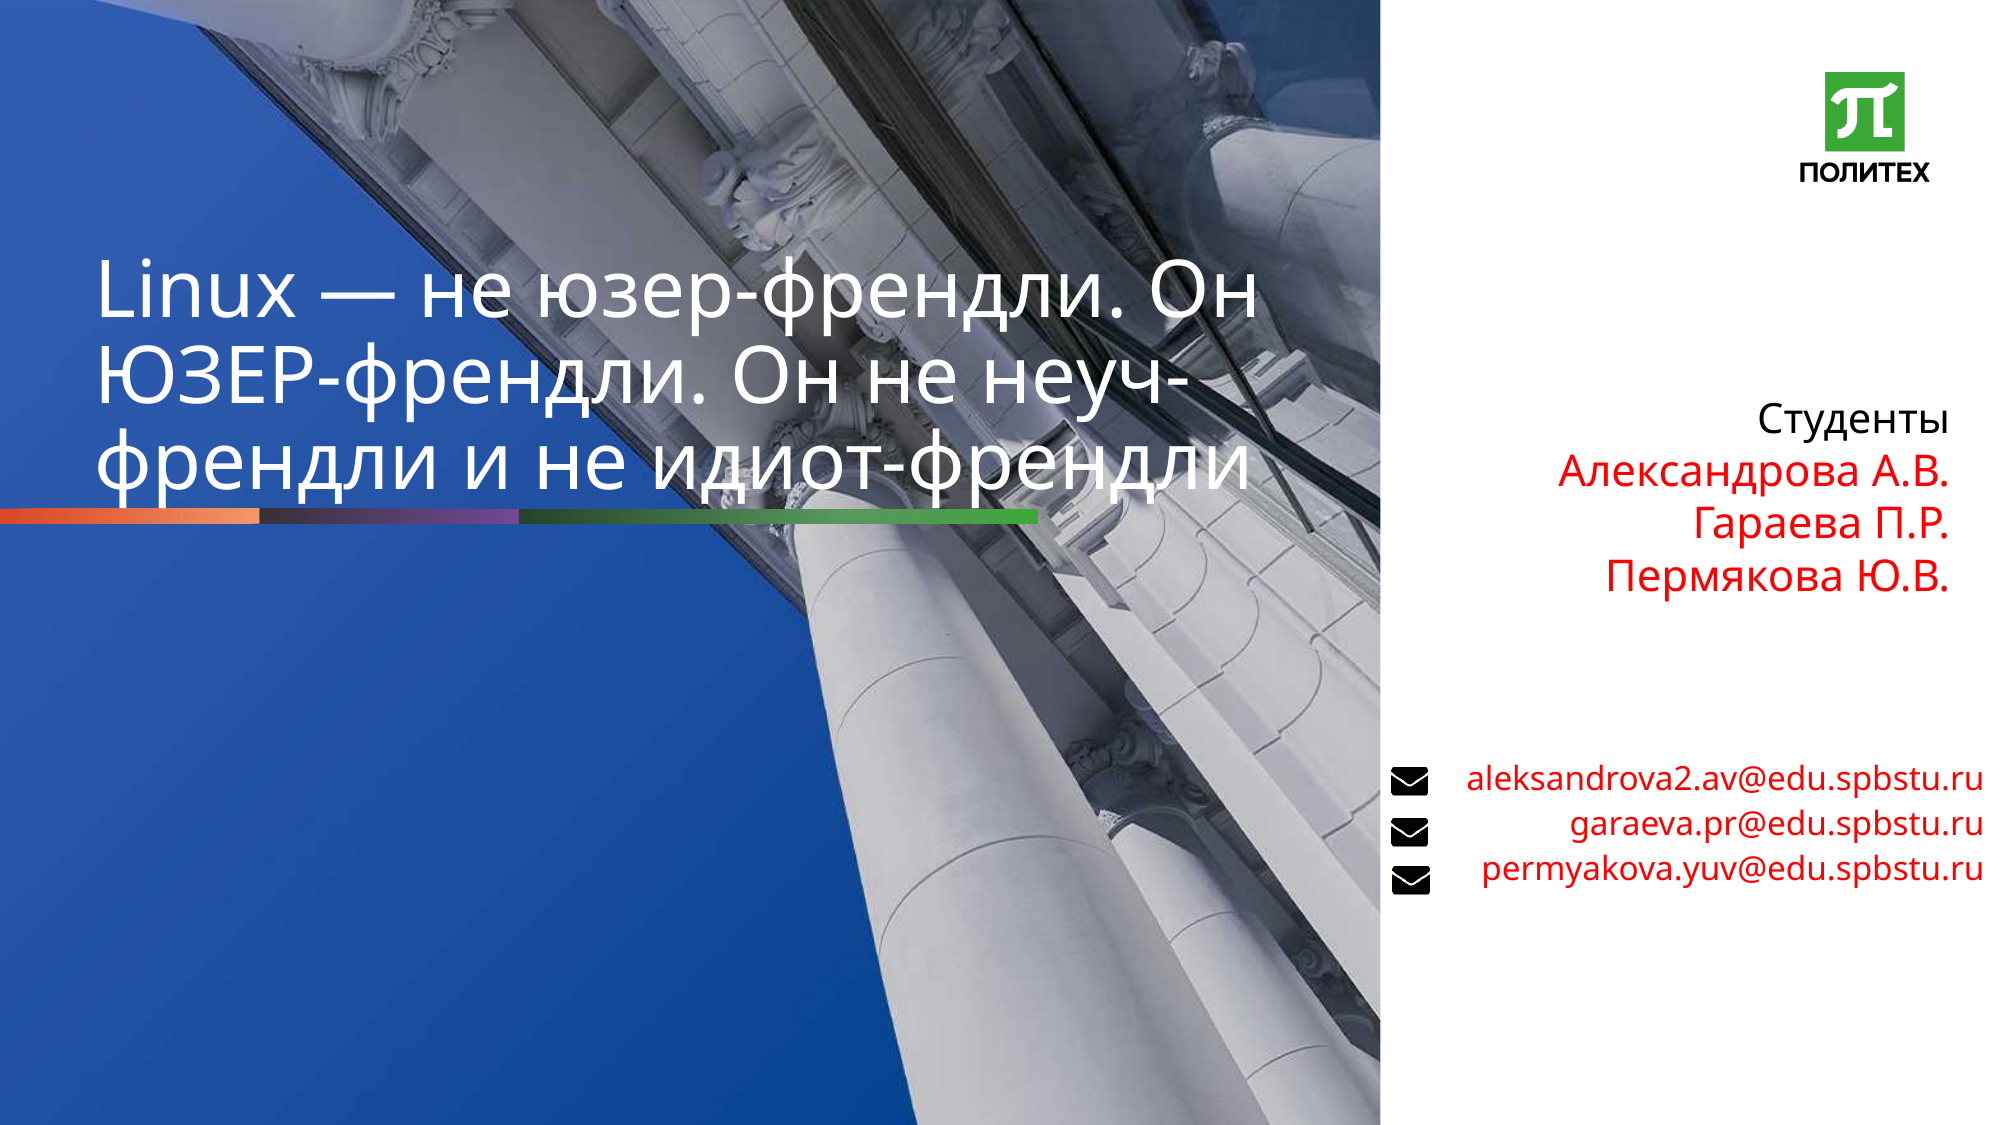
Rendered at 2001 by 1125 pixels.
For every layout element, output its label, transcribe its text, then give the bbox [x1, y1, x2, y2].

picture [0, 0, 1381, 508]
picture [1392, 861, 1430, 899]
title Linux — не юзер-френдли. Он ЮЗЕР-френдли. Он не неуч-френдли и не идиот-френдли [79, 241, 1507, 522]
picture [1800, 72, 1930, 182]
picture [0, 524, 1381, 1125]
picture [1391, 762, 1428, 800]
text_box Студенты Александрова А.В. Гараева П.Р. Пермякова Ю.В. [959, 384, 1966, 608]
picture [1391, 813, 1428, 851]
text_box aleksandrova2.av@edu.spbstu.rugaraeva.pr@edu.spbstu.rupermyakova.yuv@edu.spbstu.ru [1383, 749, 2000, 896]
